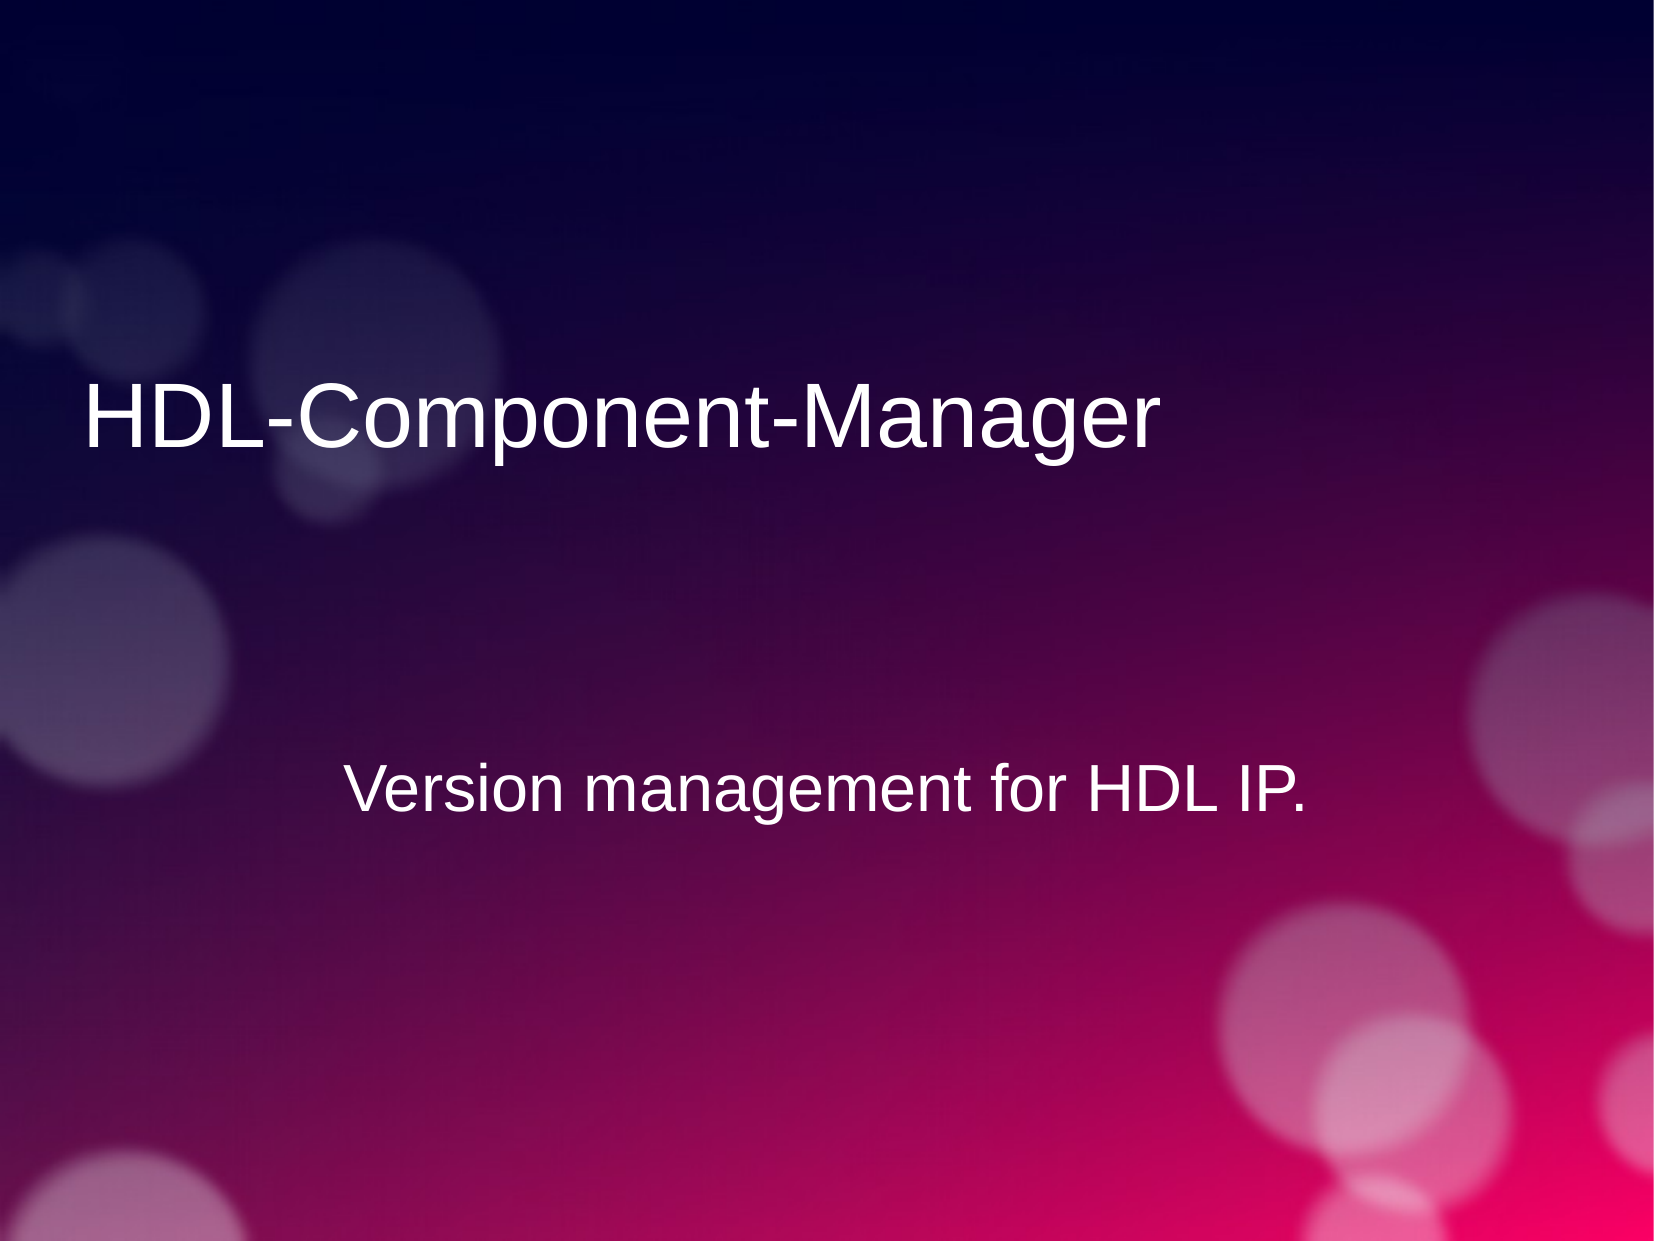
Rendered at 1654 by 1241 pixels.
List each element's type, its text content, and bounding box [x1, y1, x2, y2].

subtitle Version management for HDL IP. [82, 566, 1571, 1010]
picture [0, 0, 1654, 1241]
title HDL-Component-Manager [82, 312, 1571, 520]
